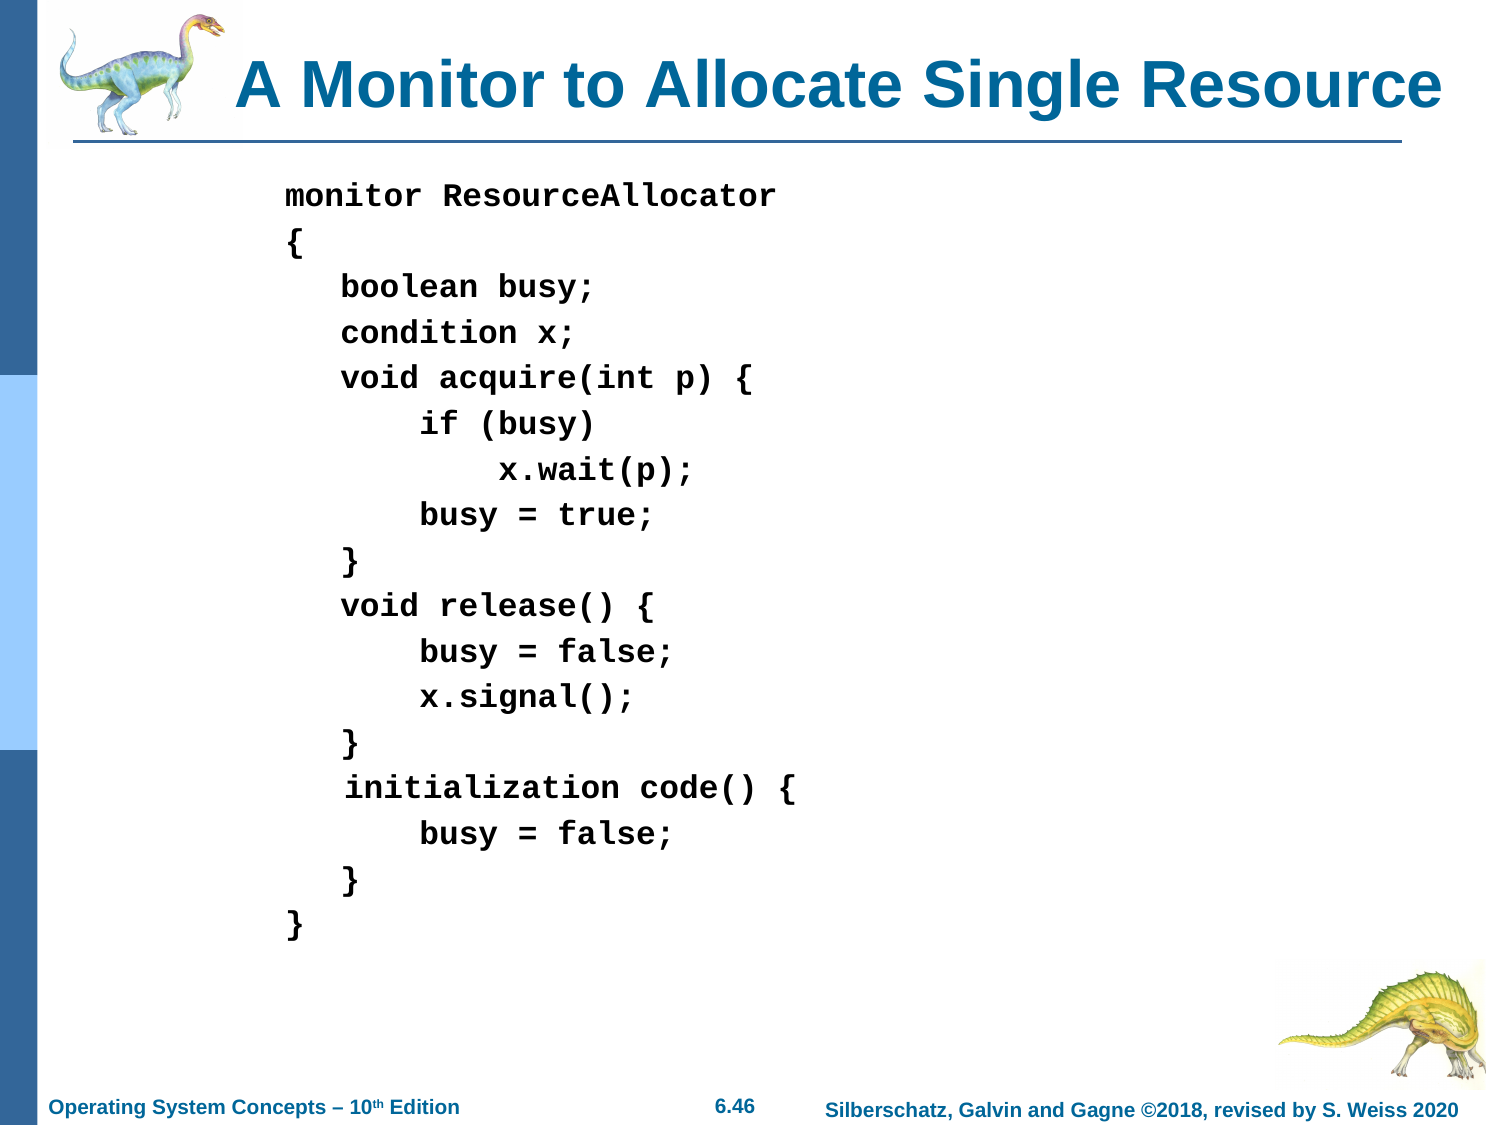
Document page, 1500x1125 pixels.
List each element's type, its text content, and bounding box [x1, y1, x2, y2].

title A Monitor to Allocate Single Resource [209, 33, 1471, 129]
list monitor ResourceAllocator { boolean busy; condition x; void acquire(int p) { if (busy) x.wait(p); busy = true; } void release() { busy = false; x.signal(); } initialization code() { busy = false; } } [270, 125, 1293, 950]
picture [1275, 959, 1486, 1090]
picture [46, 0, 243, 149]
